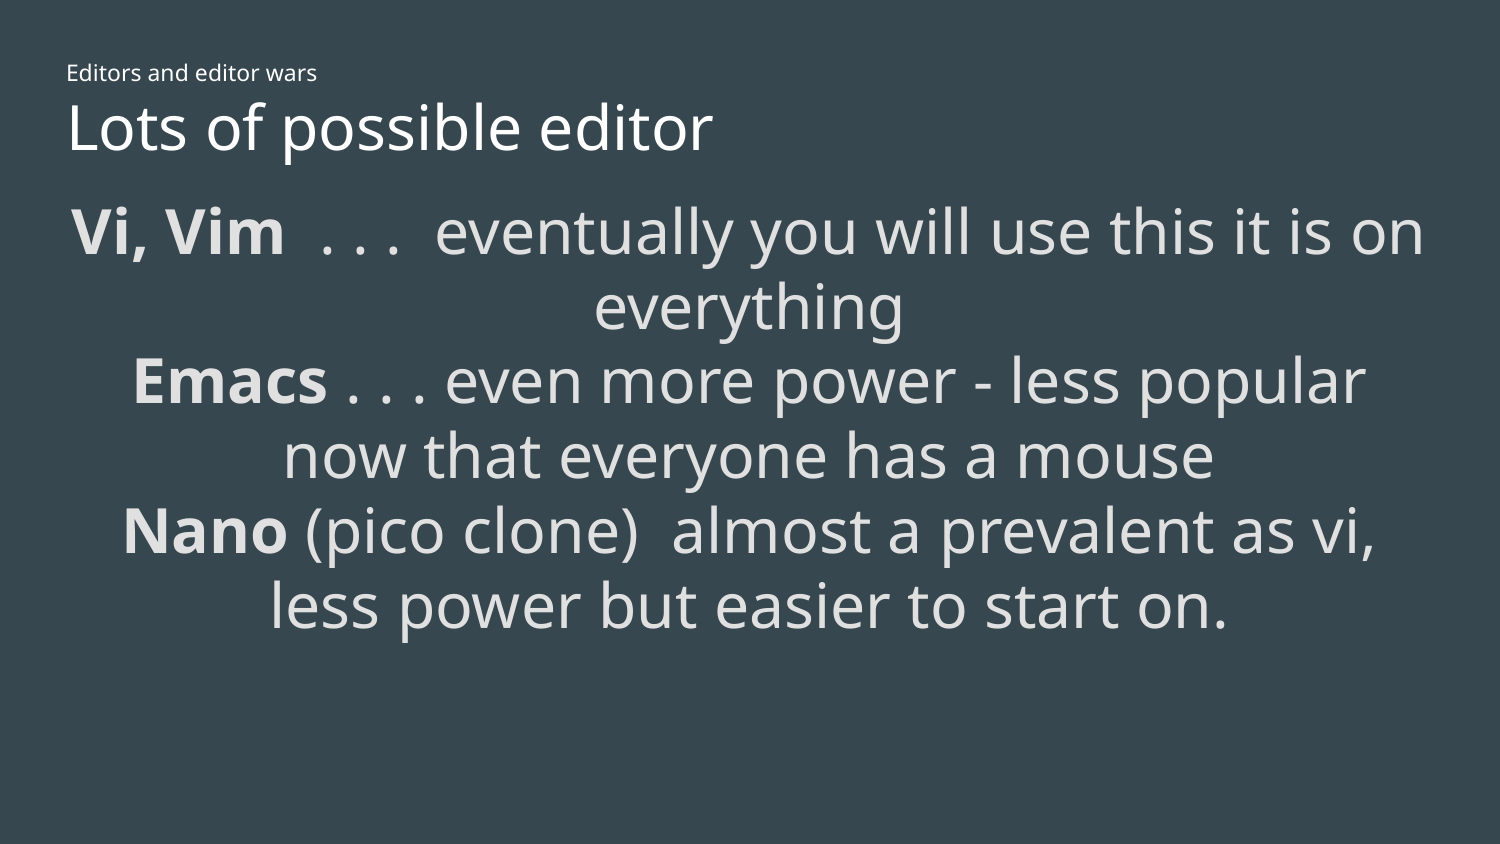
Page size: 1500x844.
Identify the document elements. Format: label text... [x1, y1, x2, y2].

title Lots of possible editor [51, 95, 1449, 167]
title Editors and editor wars [51, 44, 1449, 95]
text_box Vi, Vim . . . eventually you will use this it is on everything Emacs . . . even more power - less popular now that everyone has a mouse Nano (pico clone) almost a prevalent as vi, less power but easier to start on. [51, 176, 1449, 686]
